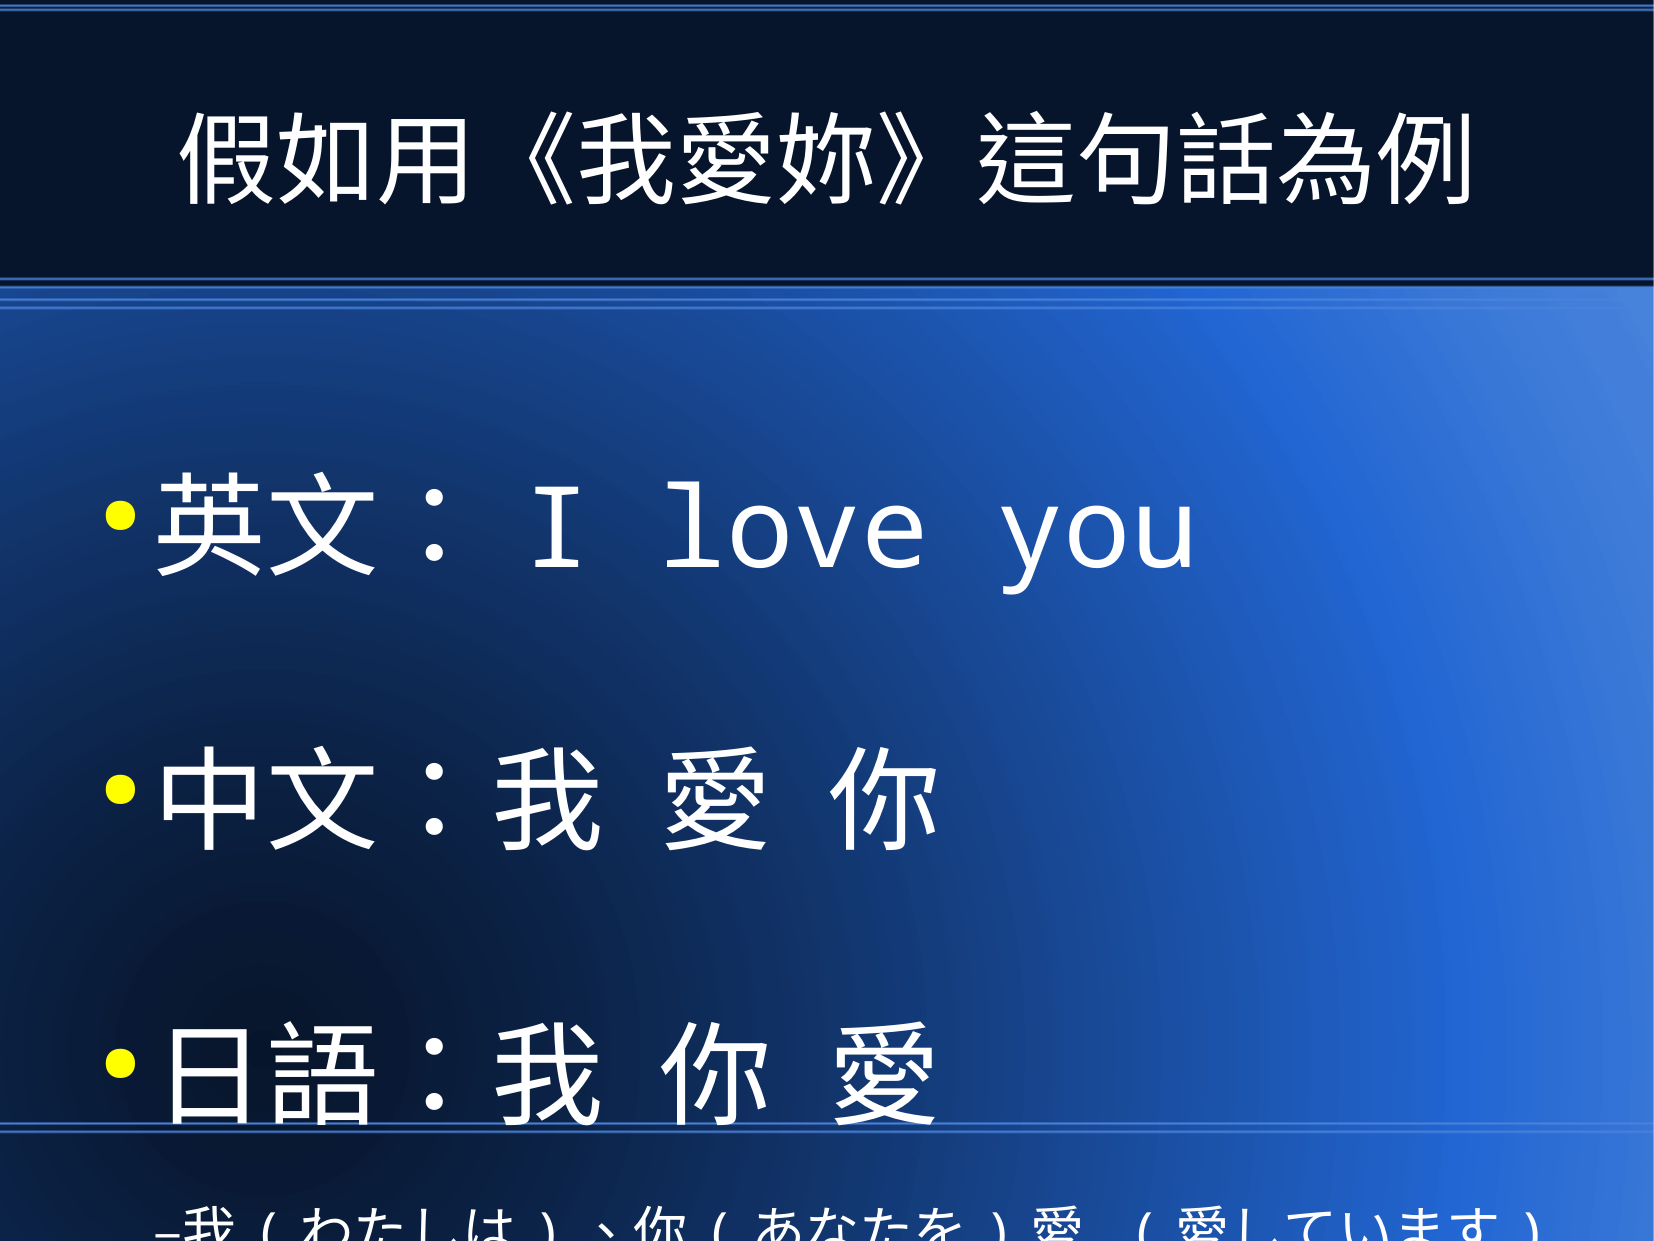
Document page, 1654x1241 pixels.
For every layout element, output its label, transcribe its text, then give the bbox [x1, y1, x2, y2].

picture [0, 0, 1654, 1241]
title 假如用《我愛妳》這句話為例 [82, 49, 1571, 257]
list 英文：I love you 中文：我 愛 你 日語：我 你 愛 –我(わたしは)、你(あなたを)愛 (愛しています) [82, 355, 1571, 1241]
